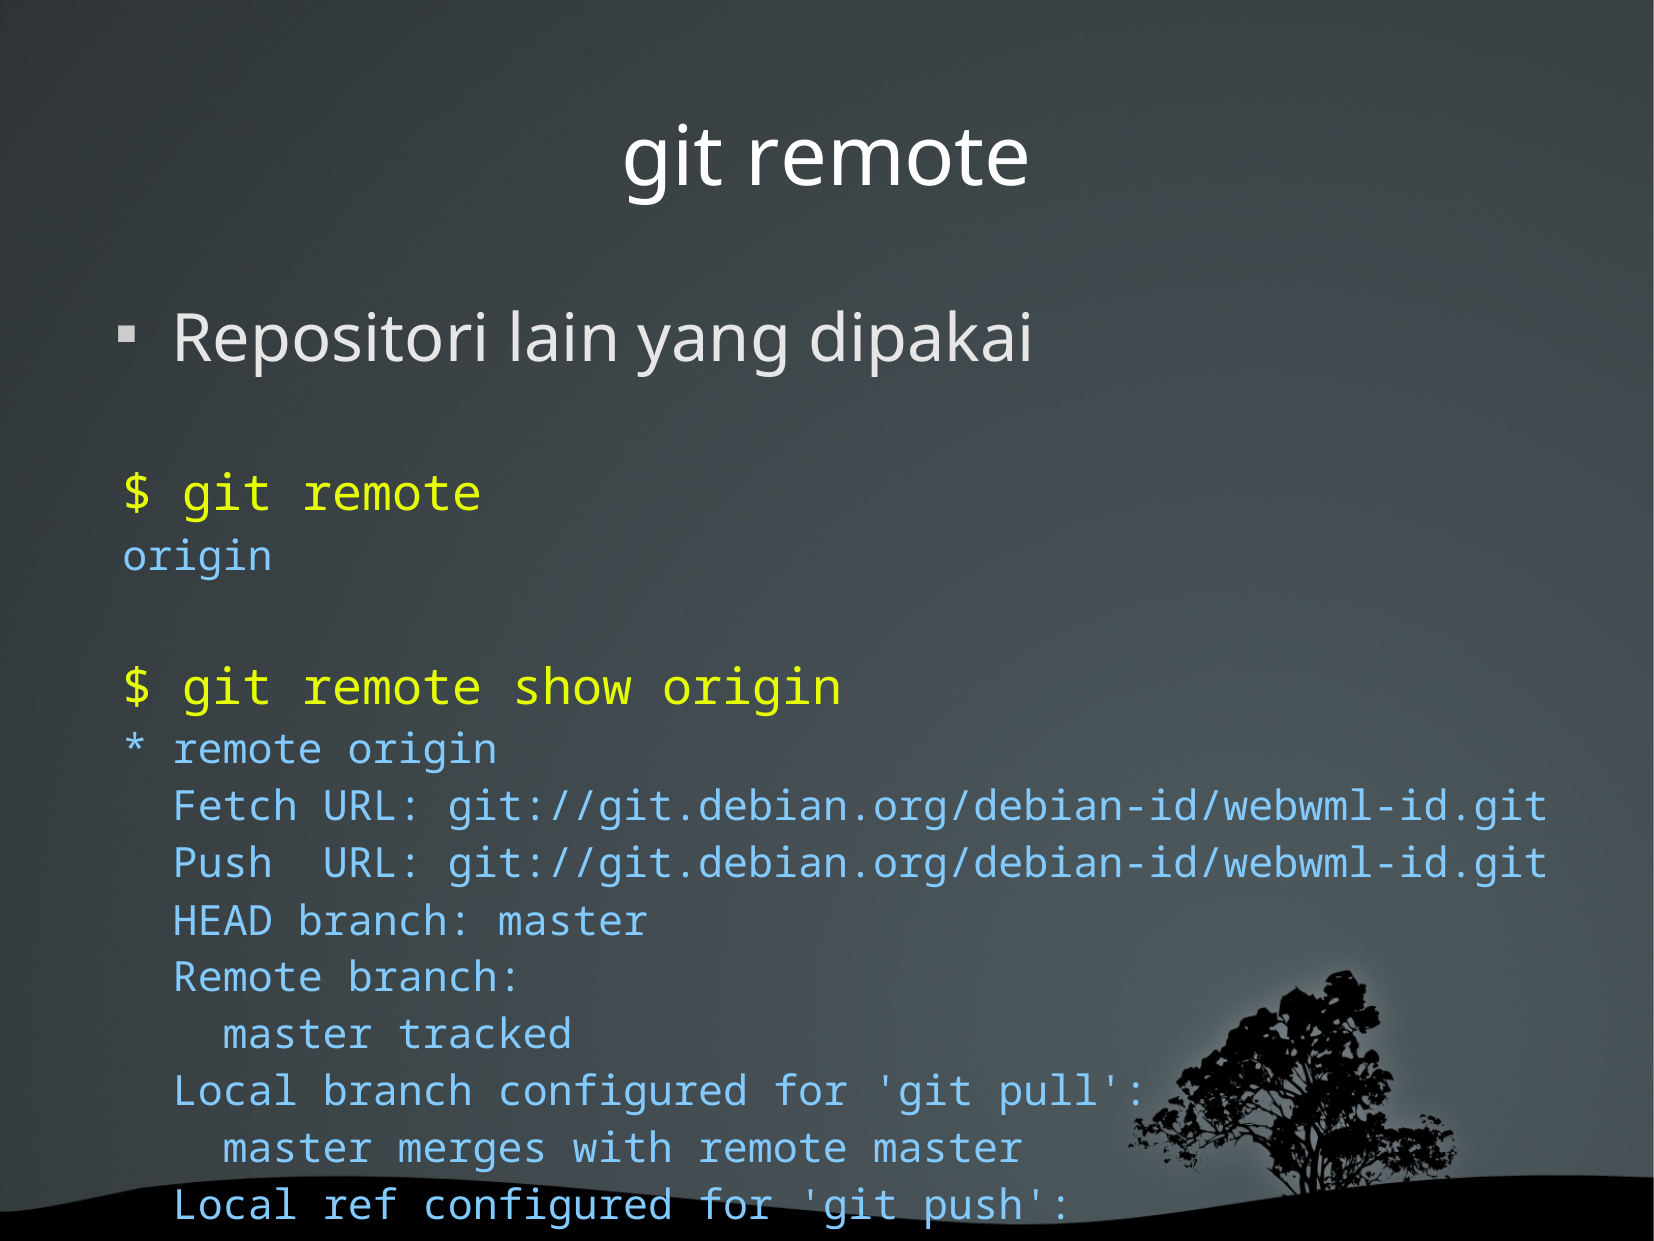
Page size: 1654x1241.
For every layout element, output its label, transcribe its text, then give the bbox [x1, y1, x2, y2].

title git remote [82, 49, 1571, 257]
picture [0, 0, 1654, 1241]
text_box $ git remote origin $ git remote show origin * remote origin Fetch URL: git://git.debian.org/debian-id/webwml-id.git Push URL: git://git.debian.org/debian-id/webwml-id.git HEAD branch: master Remote branch: master tracked Local branch configured for 'git pull': master merges with remote master Local ref configured for 'git push': master pushes to master (up to date) [107, 1109, 1335, 1121]
list Repositori lain yang dipakai [82, 290, 1571, 1109]
